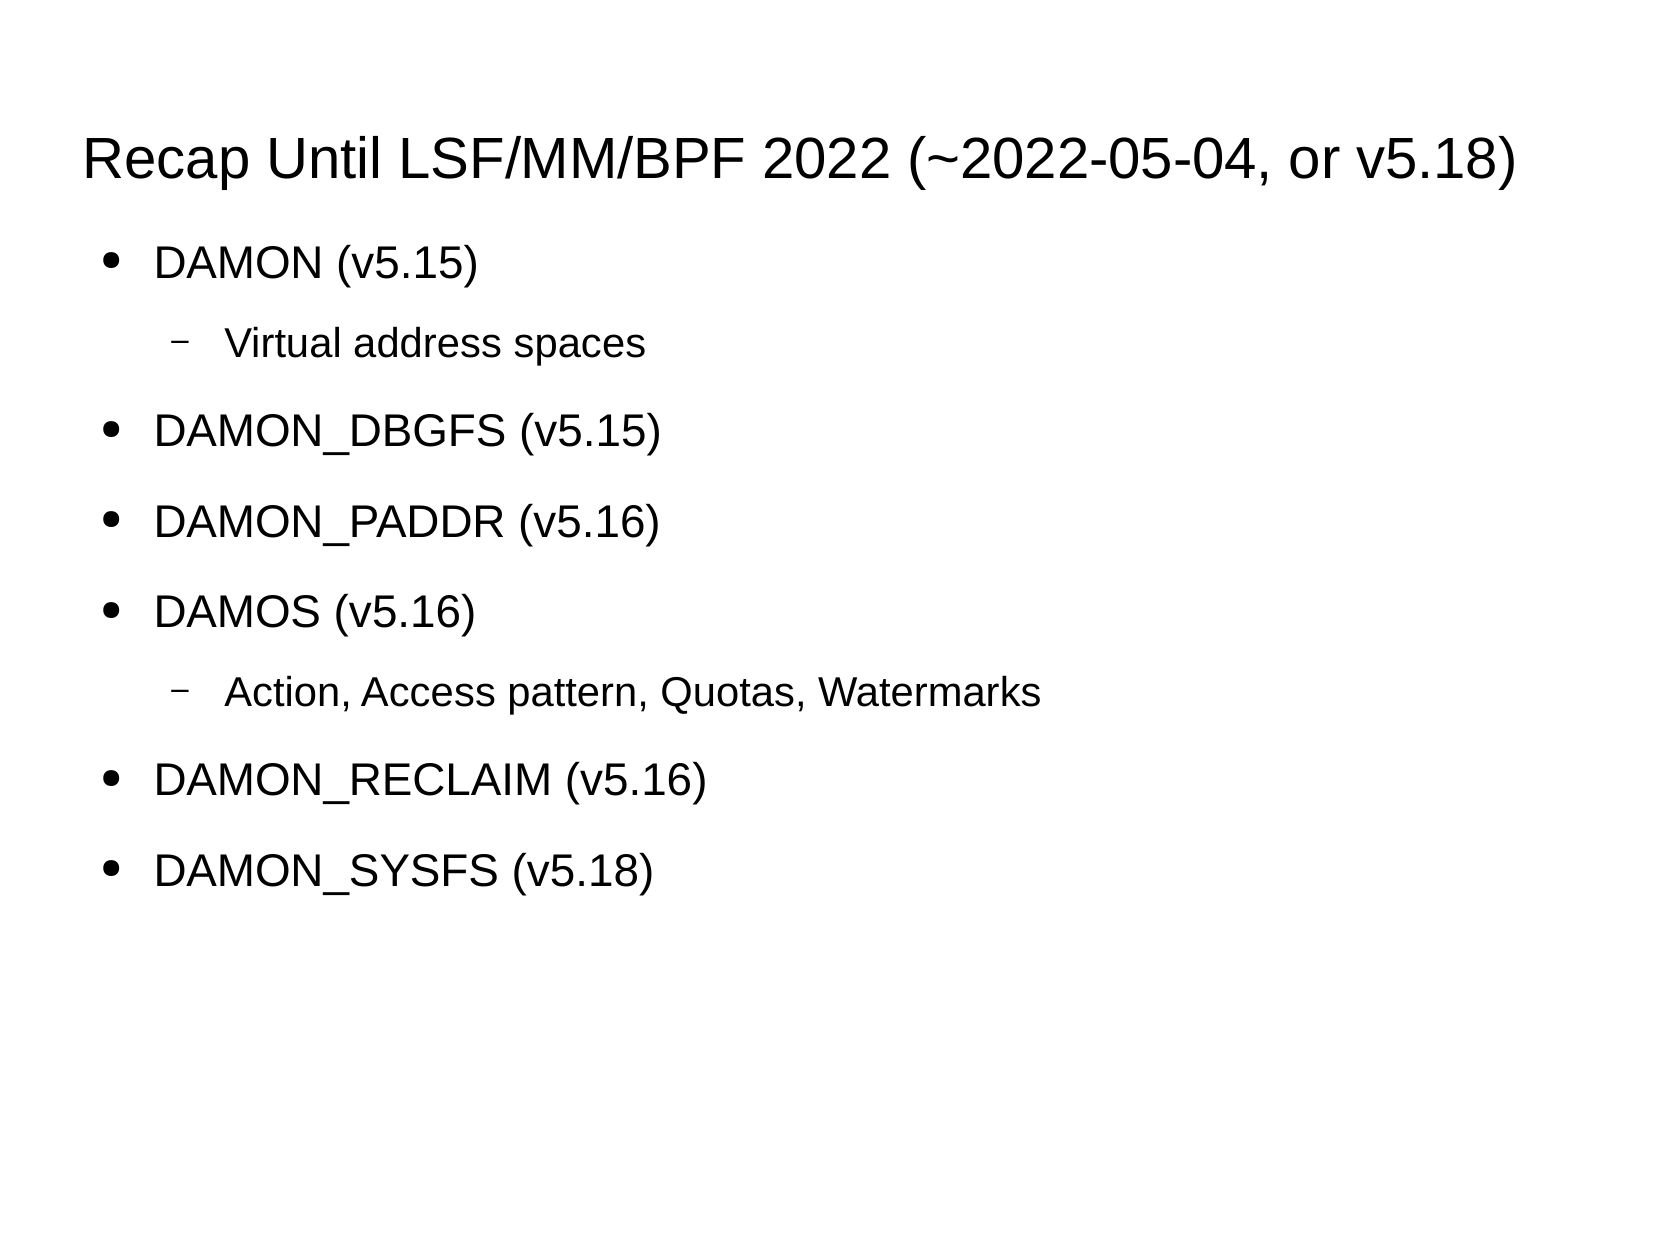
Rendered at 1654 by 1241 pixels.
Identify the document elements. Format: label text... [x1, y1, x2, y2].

list DAMON (v5.15) Virtual address spaces DAMON_DBGFS (v5.15) DAMON_PADDR (v5.16) DAMOS (v5.16) Action, Access pattern, Quotas, Watermarks DAMON_RECLAIM (v5.16) DAMON_SYSFS (v5.18) [82, 236, 1571, 1111]
title Recap Until LSF/MM/BPF 2022 (~2022-05-04, or v5.18) [82, 108, 1571, 210]
